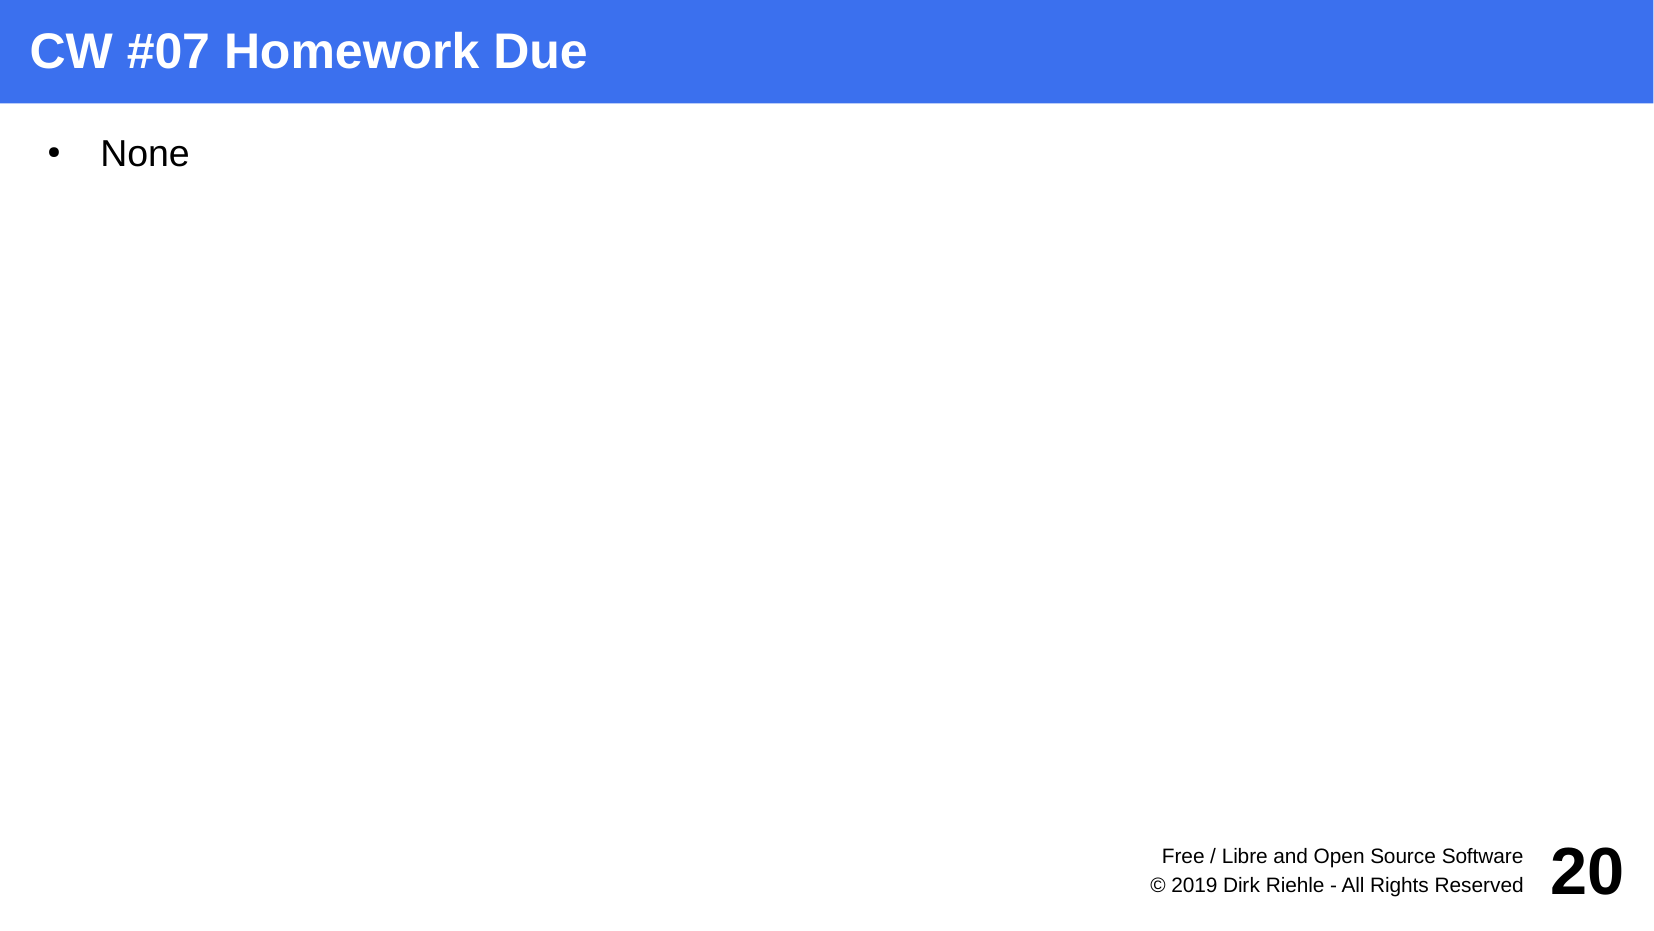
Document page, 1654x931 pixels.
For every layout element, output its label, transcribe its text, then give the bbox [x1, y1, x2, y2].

list None [29, 132, 1625, 813]
title CW #07 Homework Due [0, 0, 1654, 104]
